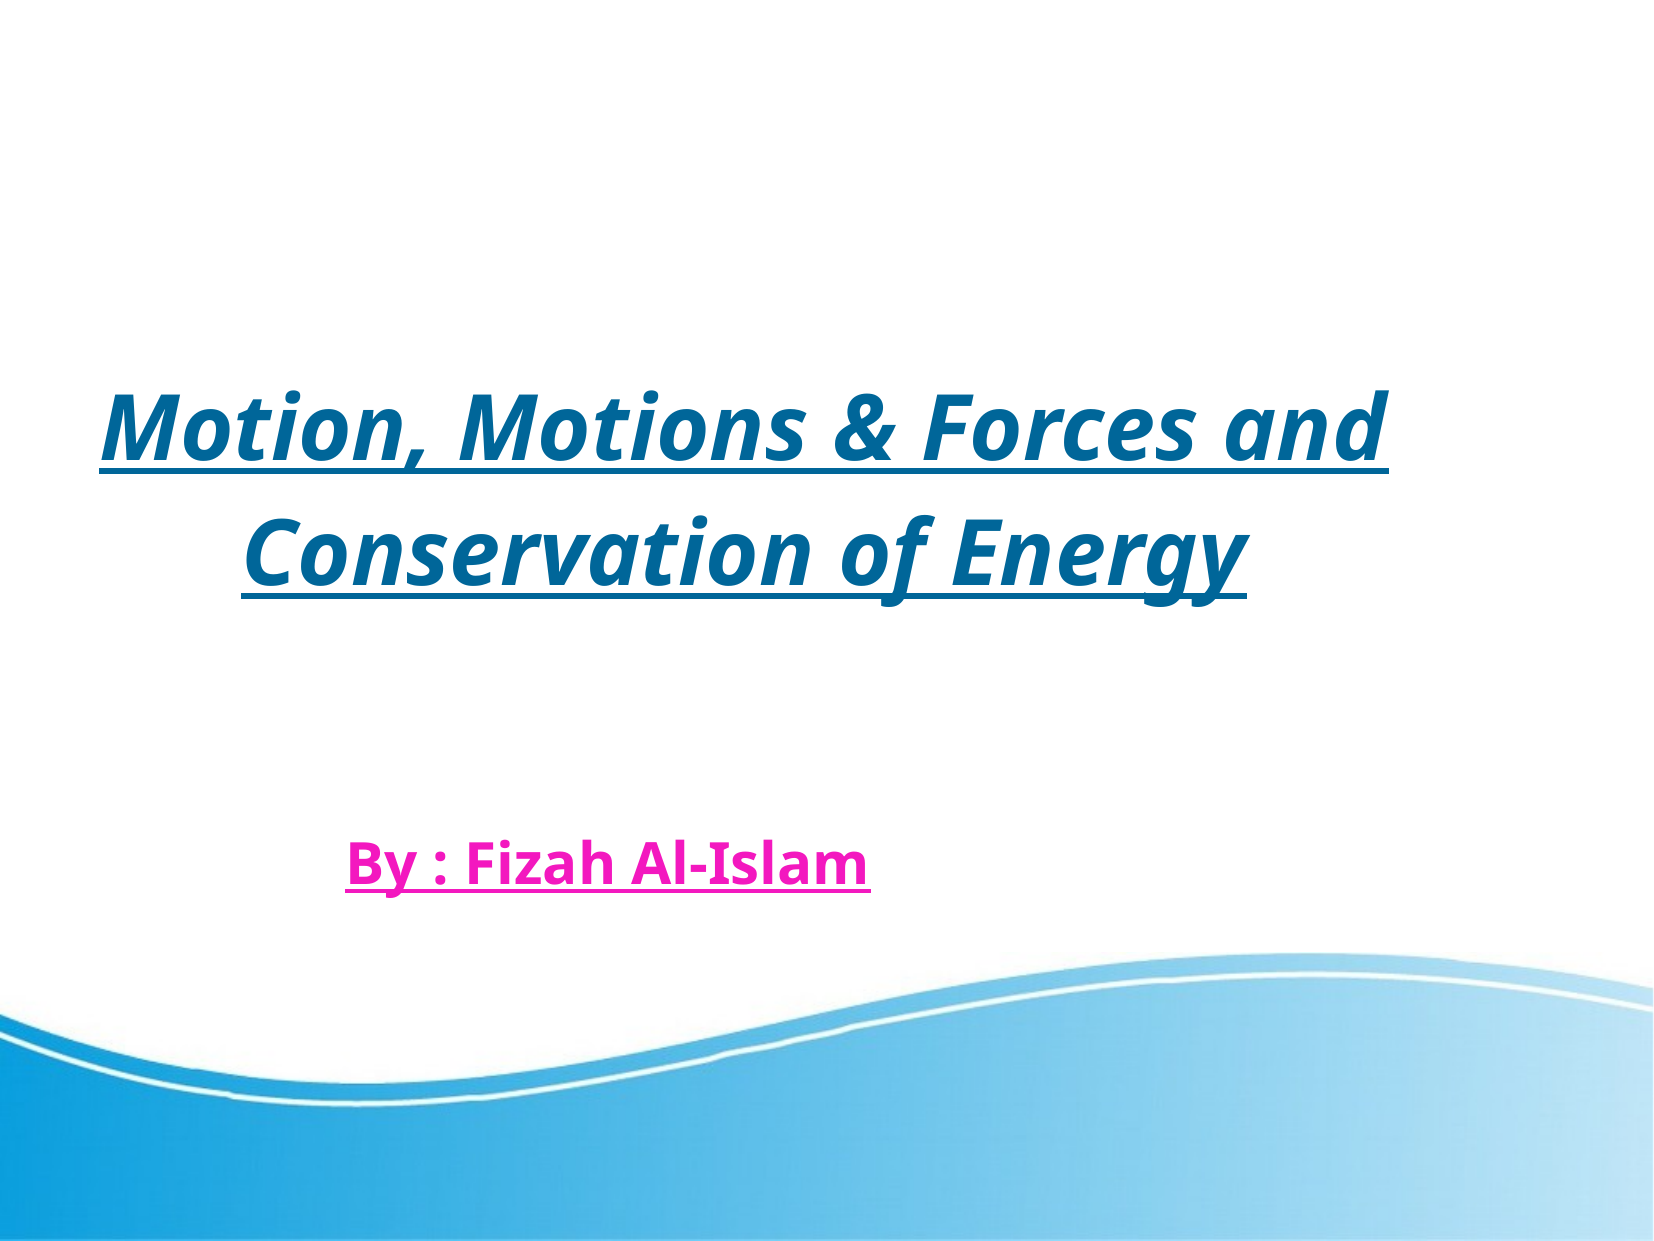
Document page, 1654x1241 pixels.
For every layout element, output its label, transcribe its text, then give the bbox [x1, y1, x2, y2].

text_box By : Fizah Al-Islam [330, 814, 1111, 894]
picture [0, 952, 1654, 1241]
title Motion, Motions & Forces and Conservation of Energy [0, 261, 1489, 714]
